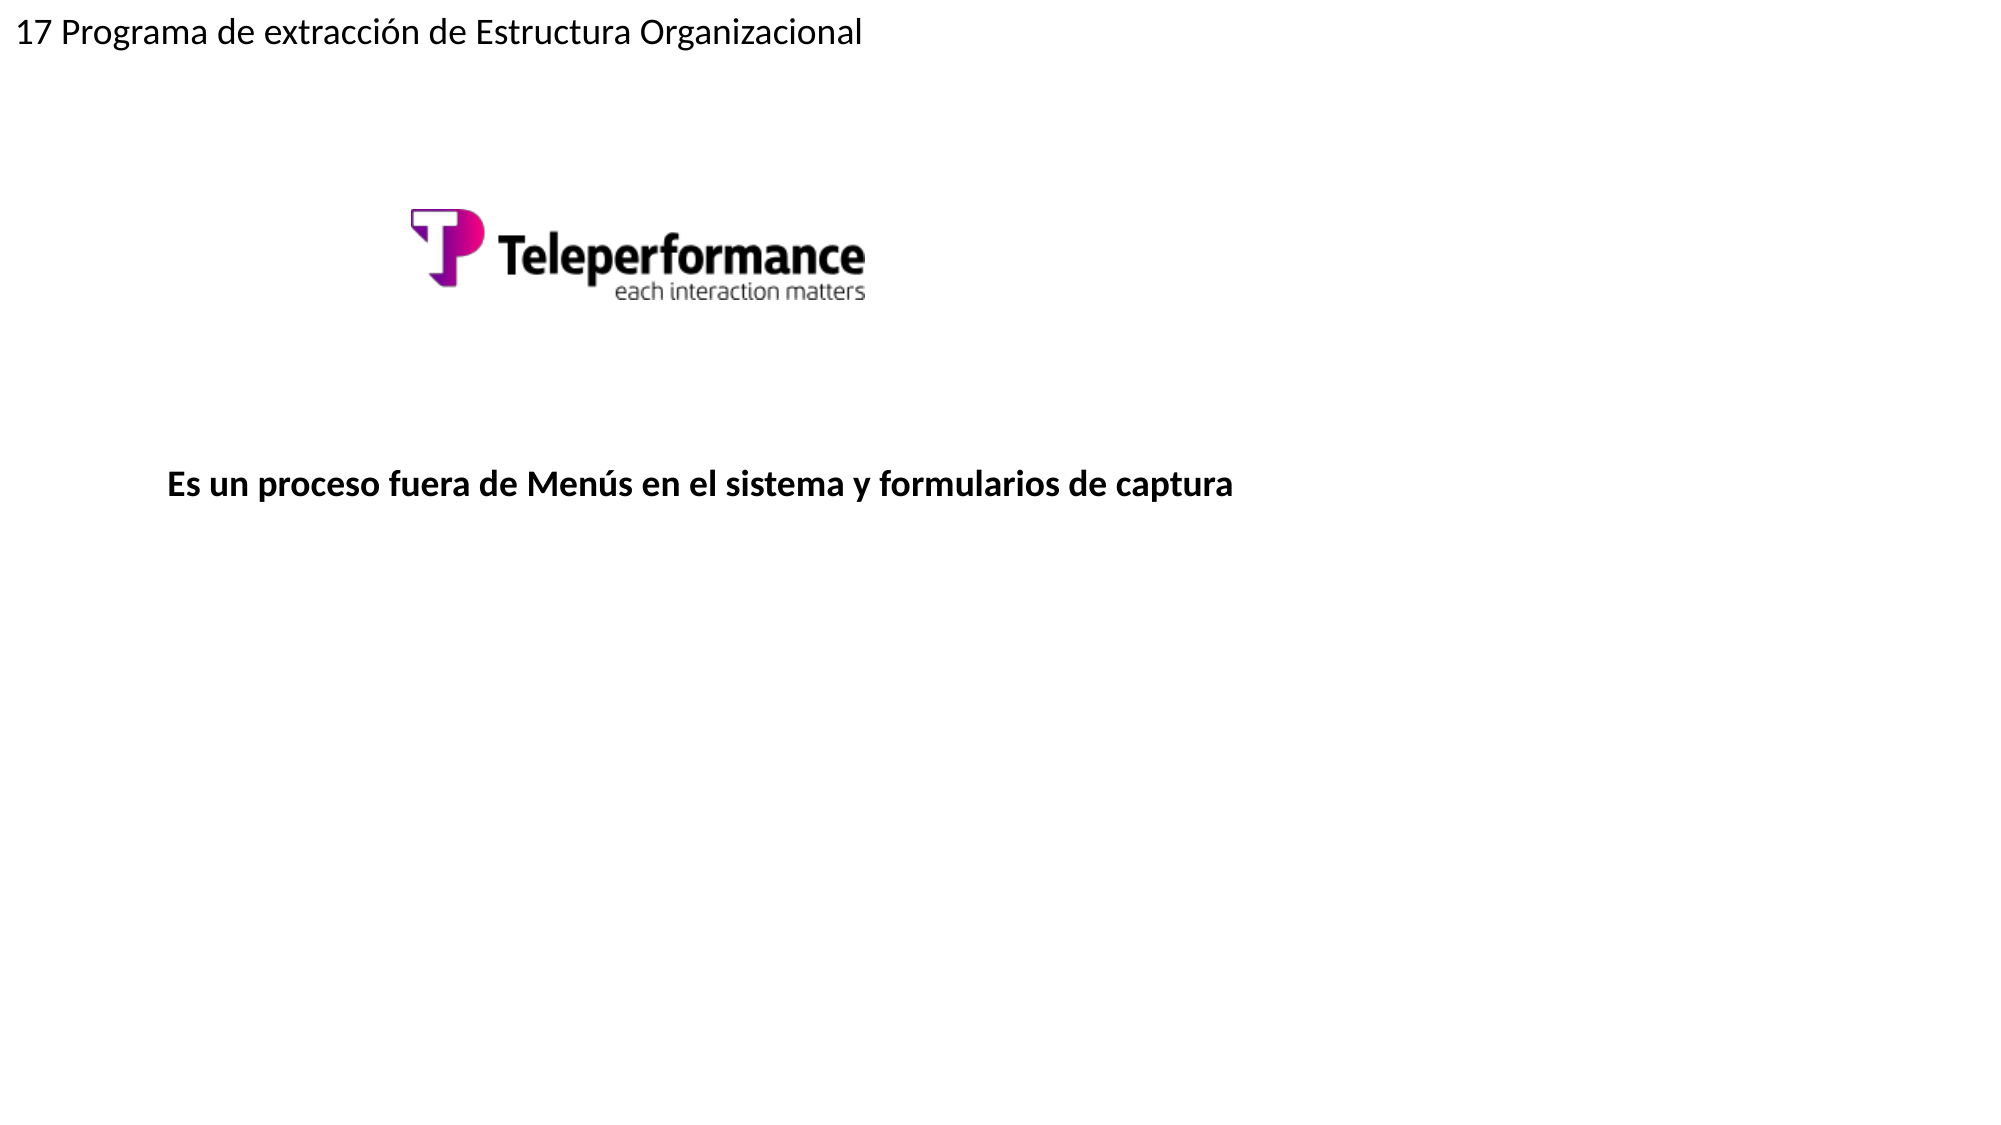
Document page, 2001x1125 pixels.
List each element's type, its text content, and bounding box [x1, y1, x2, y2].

text_box Es un proceso fuera de Menús en el sistema y formularios de captura [152, 451, 1430, 512]
picture [411, 209, 865, 300]
text_box 17 Programa de extracción de Estructura Organizacional [0, 0, 965, 60]
